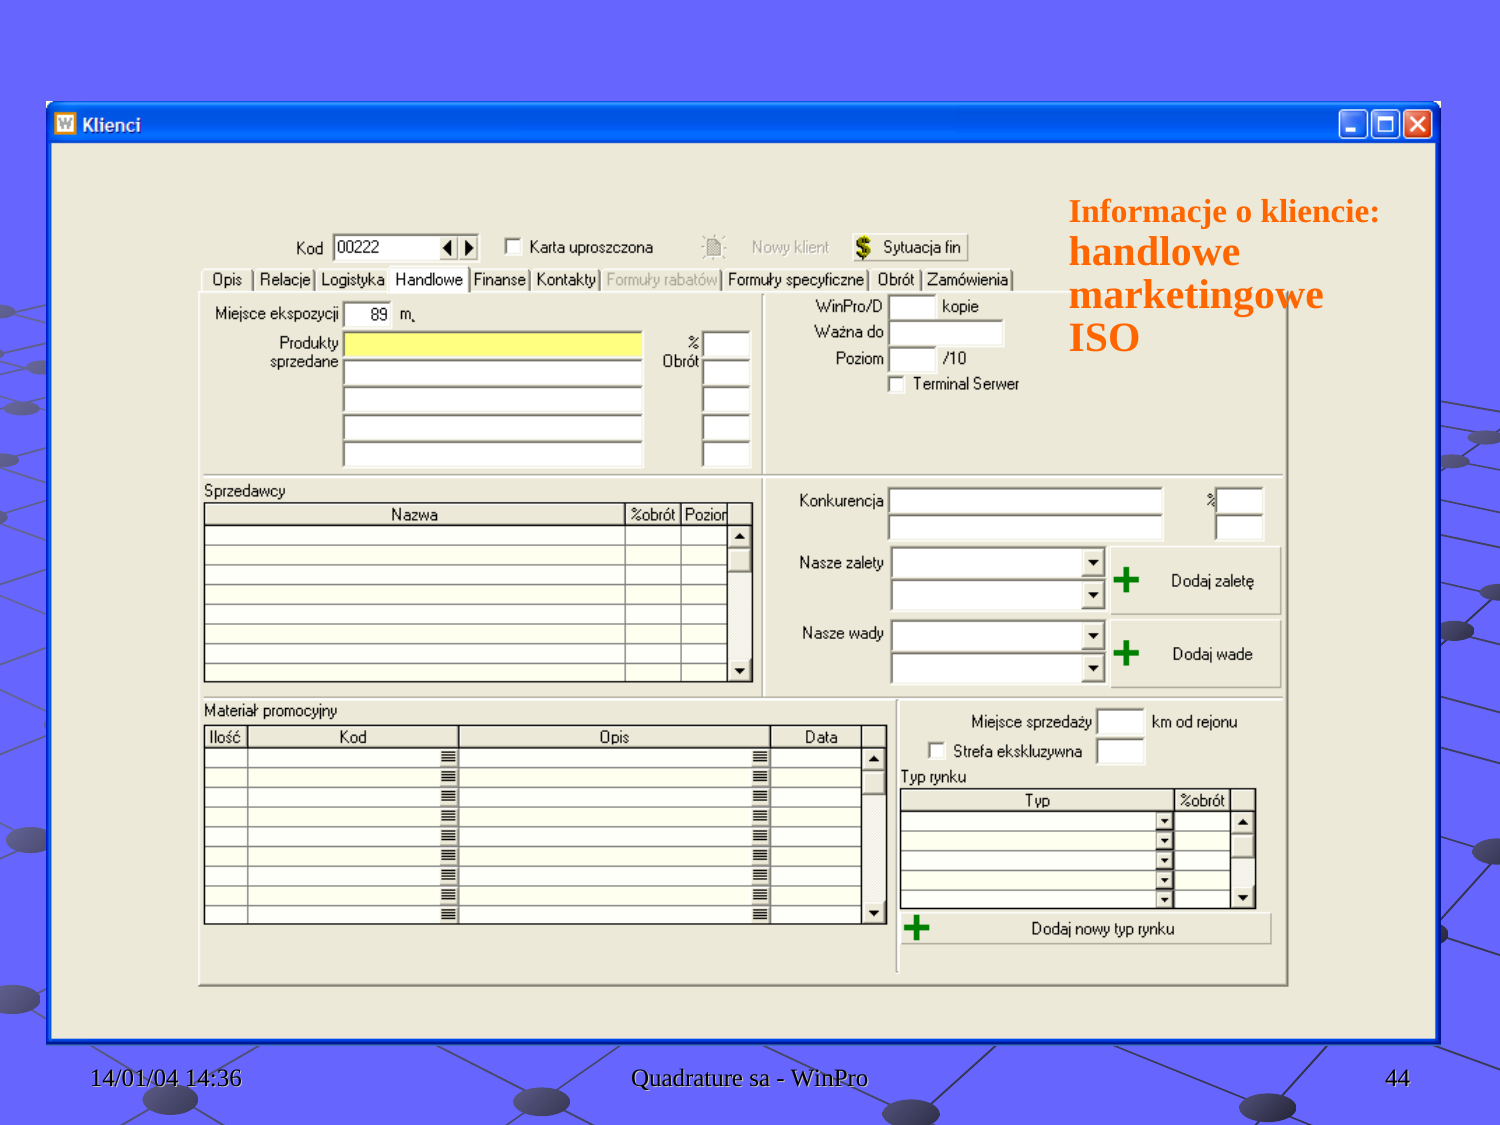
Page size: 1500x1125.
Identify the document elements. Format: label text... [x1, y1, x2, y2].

picture [46, 101, 1441, 1046]
text_box Informacje o kliencie: handlowe marketingowe ISO [1068, 187, 1398, 361]
